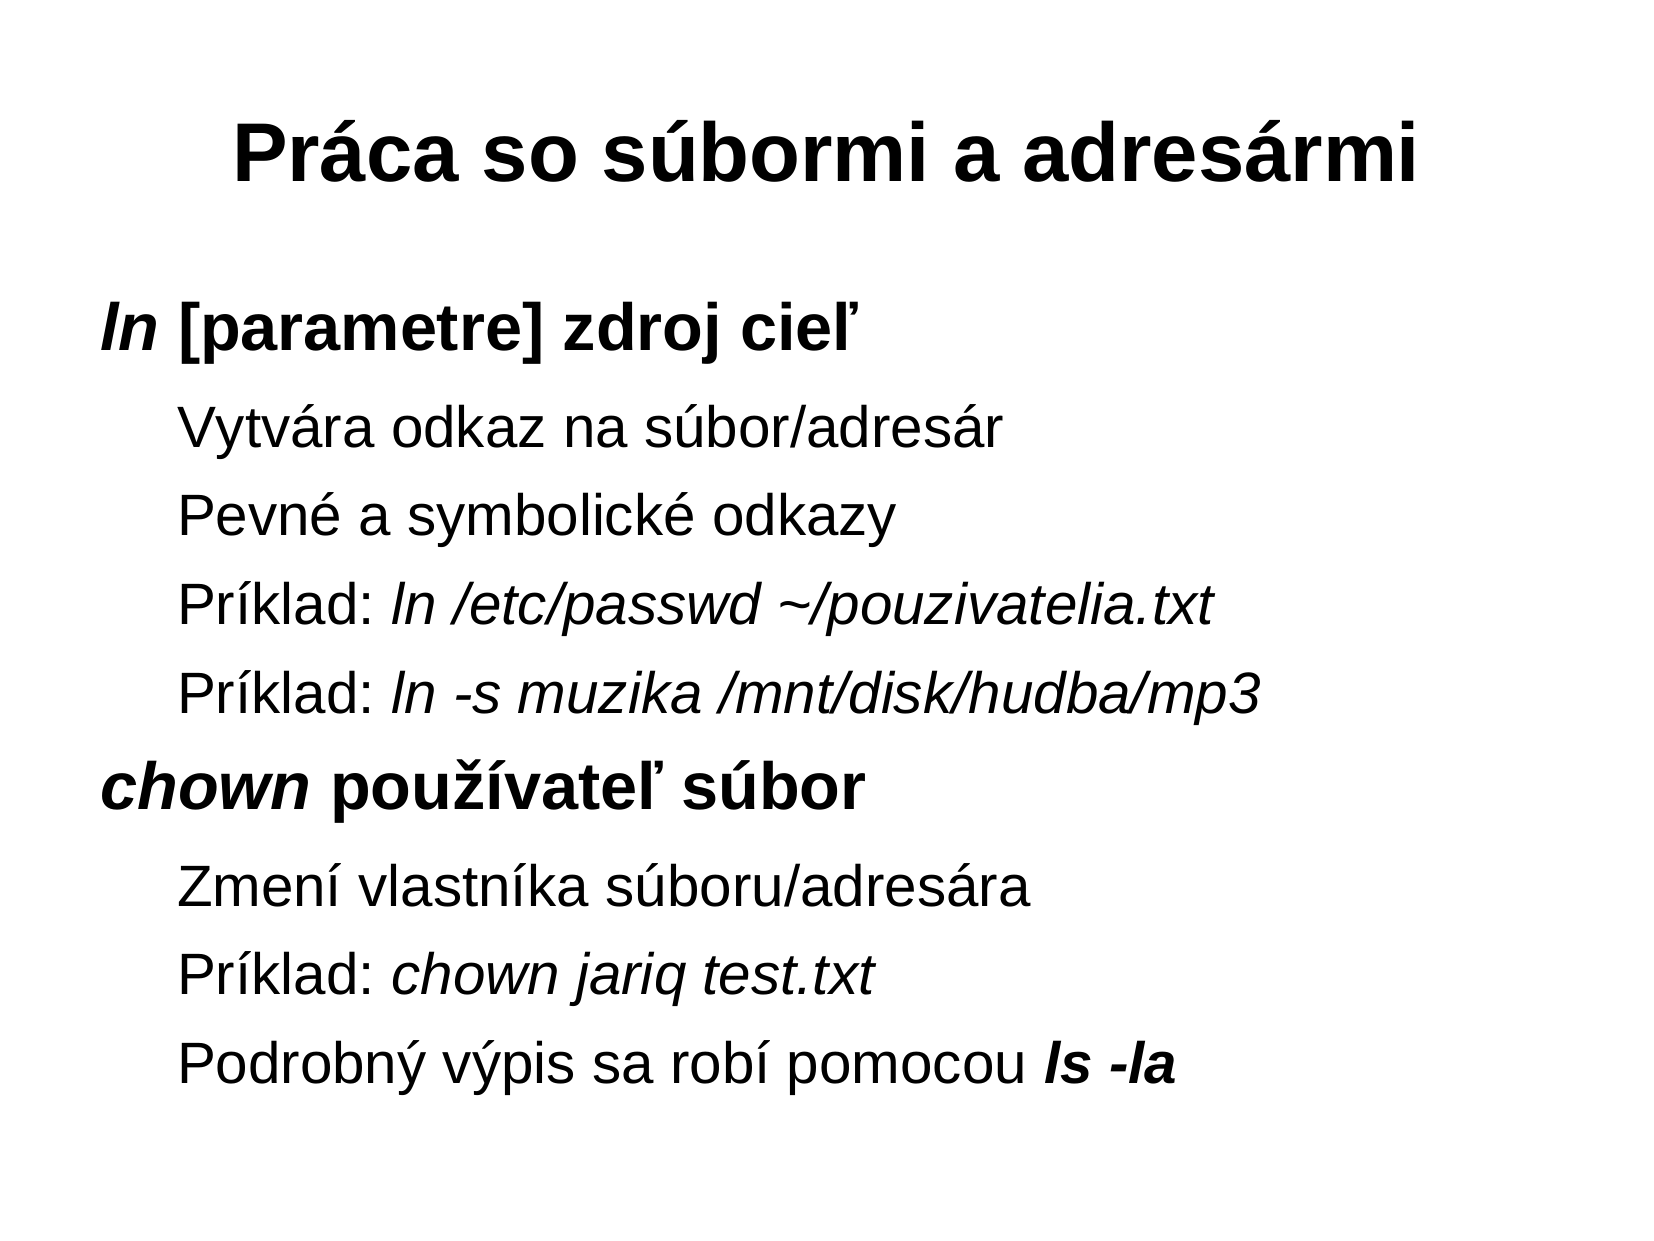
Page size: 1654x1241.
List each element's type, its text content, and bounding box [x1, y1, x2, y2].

list ln [parametre] zdroj cieľ Vytvára odkaz na súbor/adresár Pevné a symbolické odkazy Príklad: ln /etc/passwd ~/pouzivatelia.txt Príklad: ln -s muzika /mnt/disk/hudba/mp3 chown používateľ súbor Zmení vlastníka súboru/adresára Príklad: chown jariq test.txt Podrobný výpis sa robí pomocou ls -la [82, 290, 1571, 1123]
title Práca so súbormi a adresármi [82, 49, 1571, 257]
